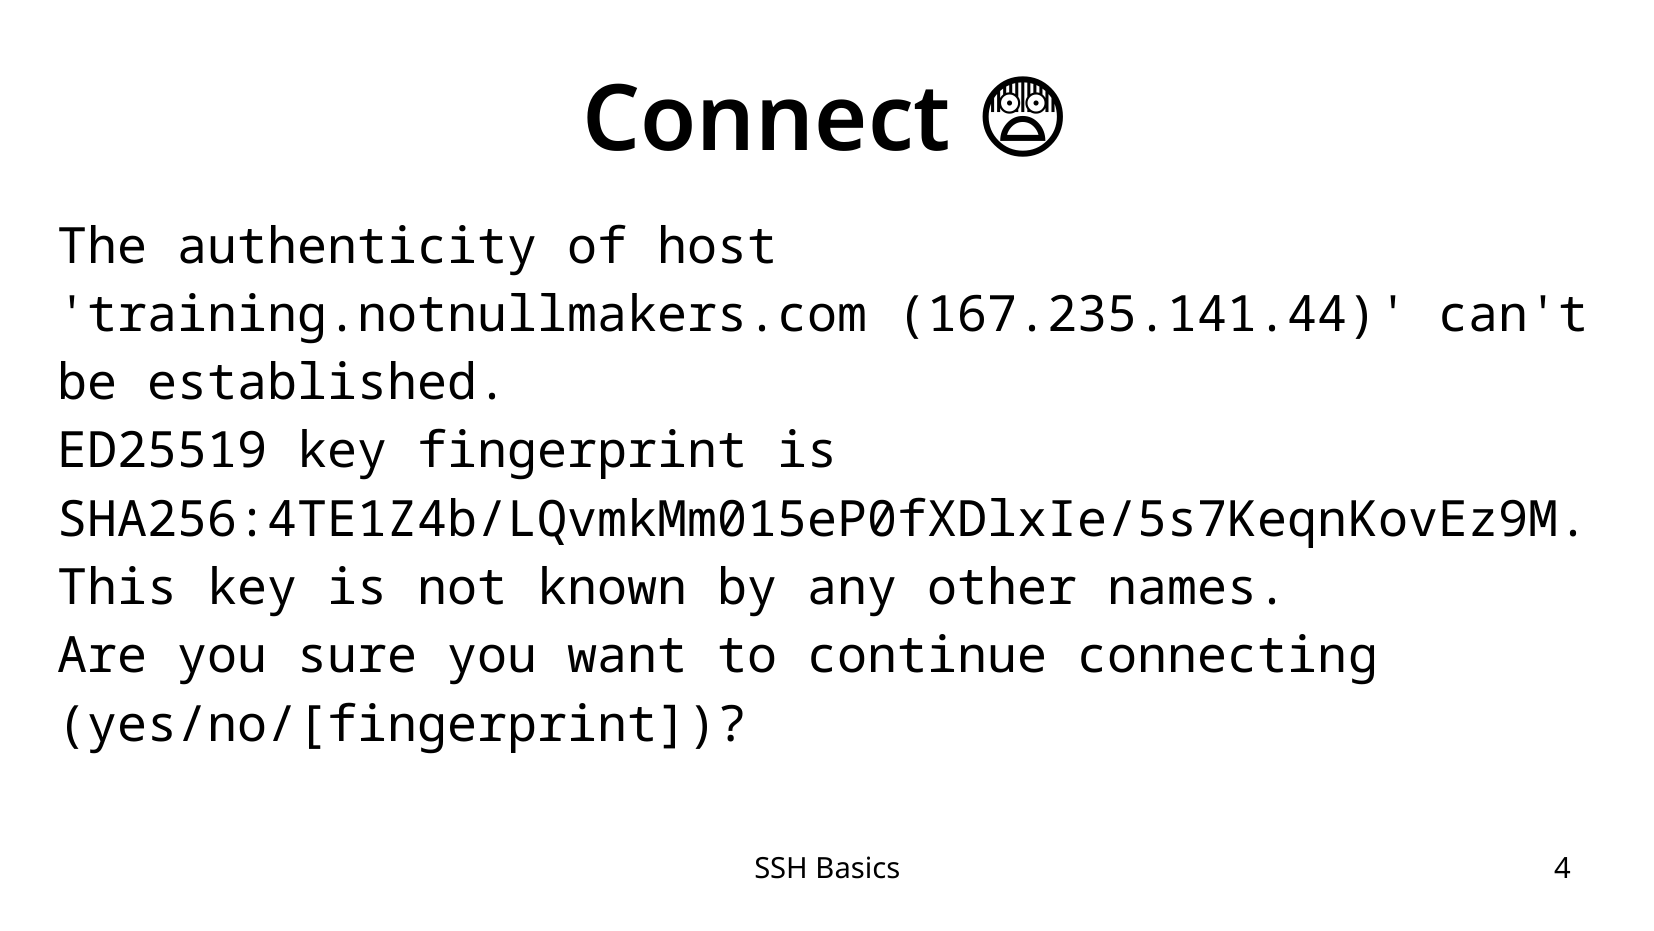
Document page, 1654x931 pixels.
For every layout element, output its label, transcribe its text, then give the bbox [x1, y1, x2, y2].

title Connect 😨 [82, 37, 1571, 193]
subtitle The authenticity of host 'training.notnullmakers.com (167.235.141.44)' can't be established. ED25519 key fingerprint is SHA256:4TE1Z4b/LQvmkMm015eP0fXDlxIe/5s7KeqnKovEz9M. This key is not known by any other names. Are you sure you want to continue connecting (yes/no/[fingerprint])? [57, 209, 1597, 800]
